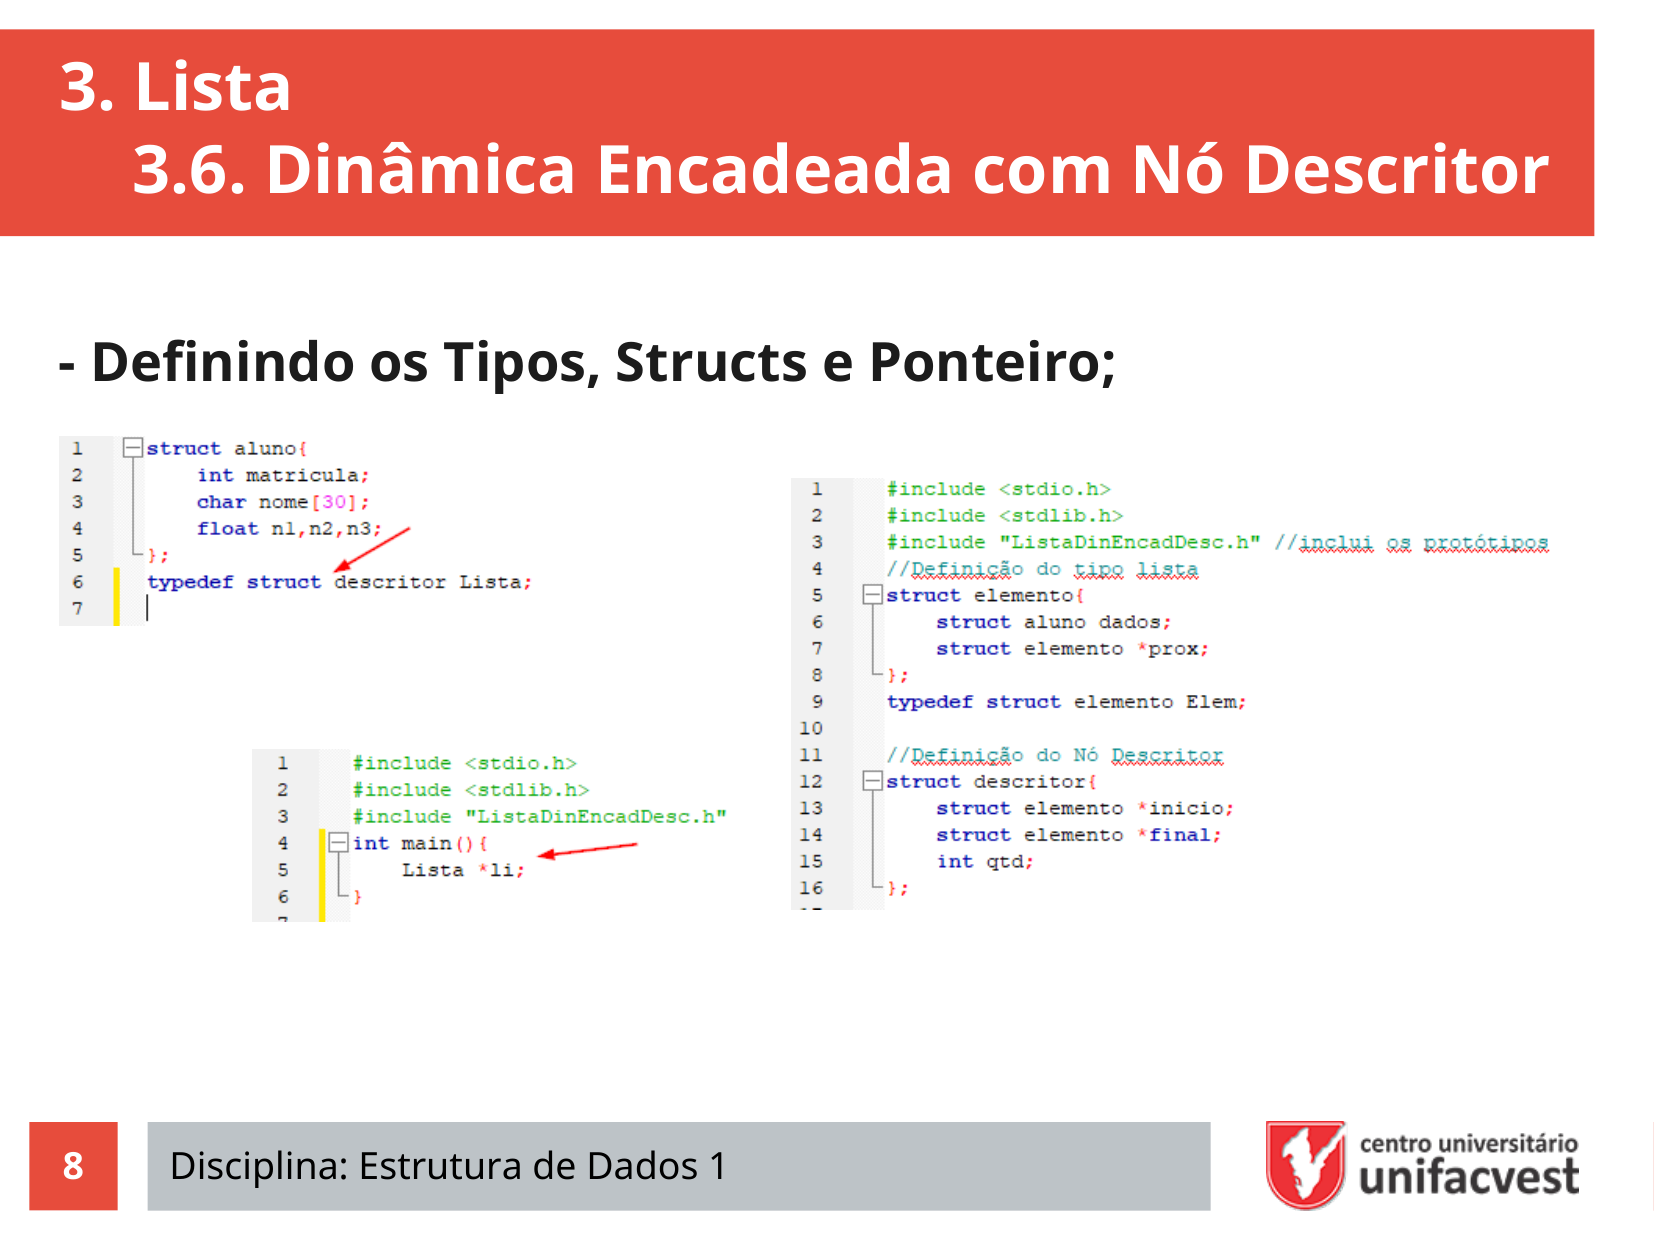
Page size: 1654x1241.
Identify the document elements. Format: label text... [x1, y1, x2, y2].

title 3. Lista 3.6. Dinâmica Encadeada com Nó Descritor [59, 59, 1595, 207]
picture [252, 749, 756, 922]
list - Definindo os Tipos, Structs e Ponteiro; [59, 324, 1566, 1093]
text_box [1238, 1120, 1654, 1212]
text_box Disciplina: Estrutura de Dados 1 [154, 1132, 1205, 1196]
picture [791, 478, 1565, 910]
picture [59, 436, 552, 626]
picture [1266, 1121, 1579, 1211]
